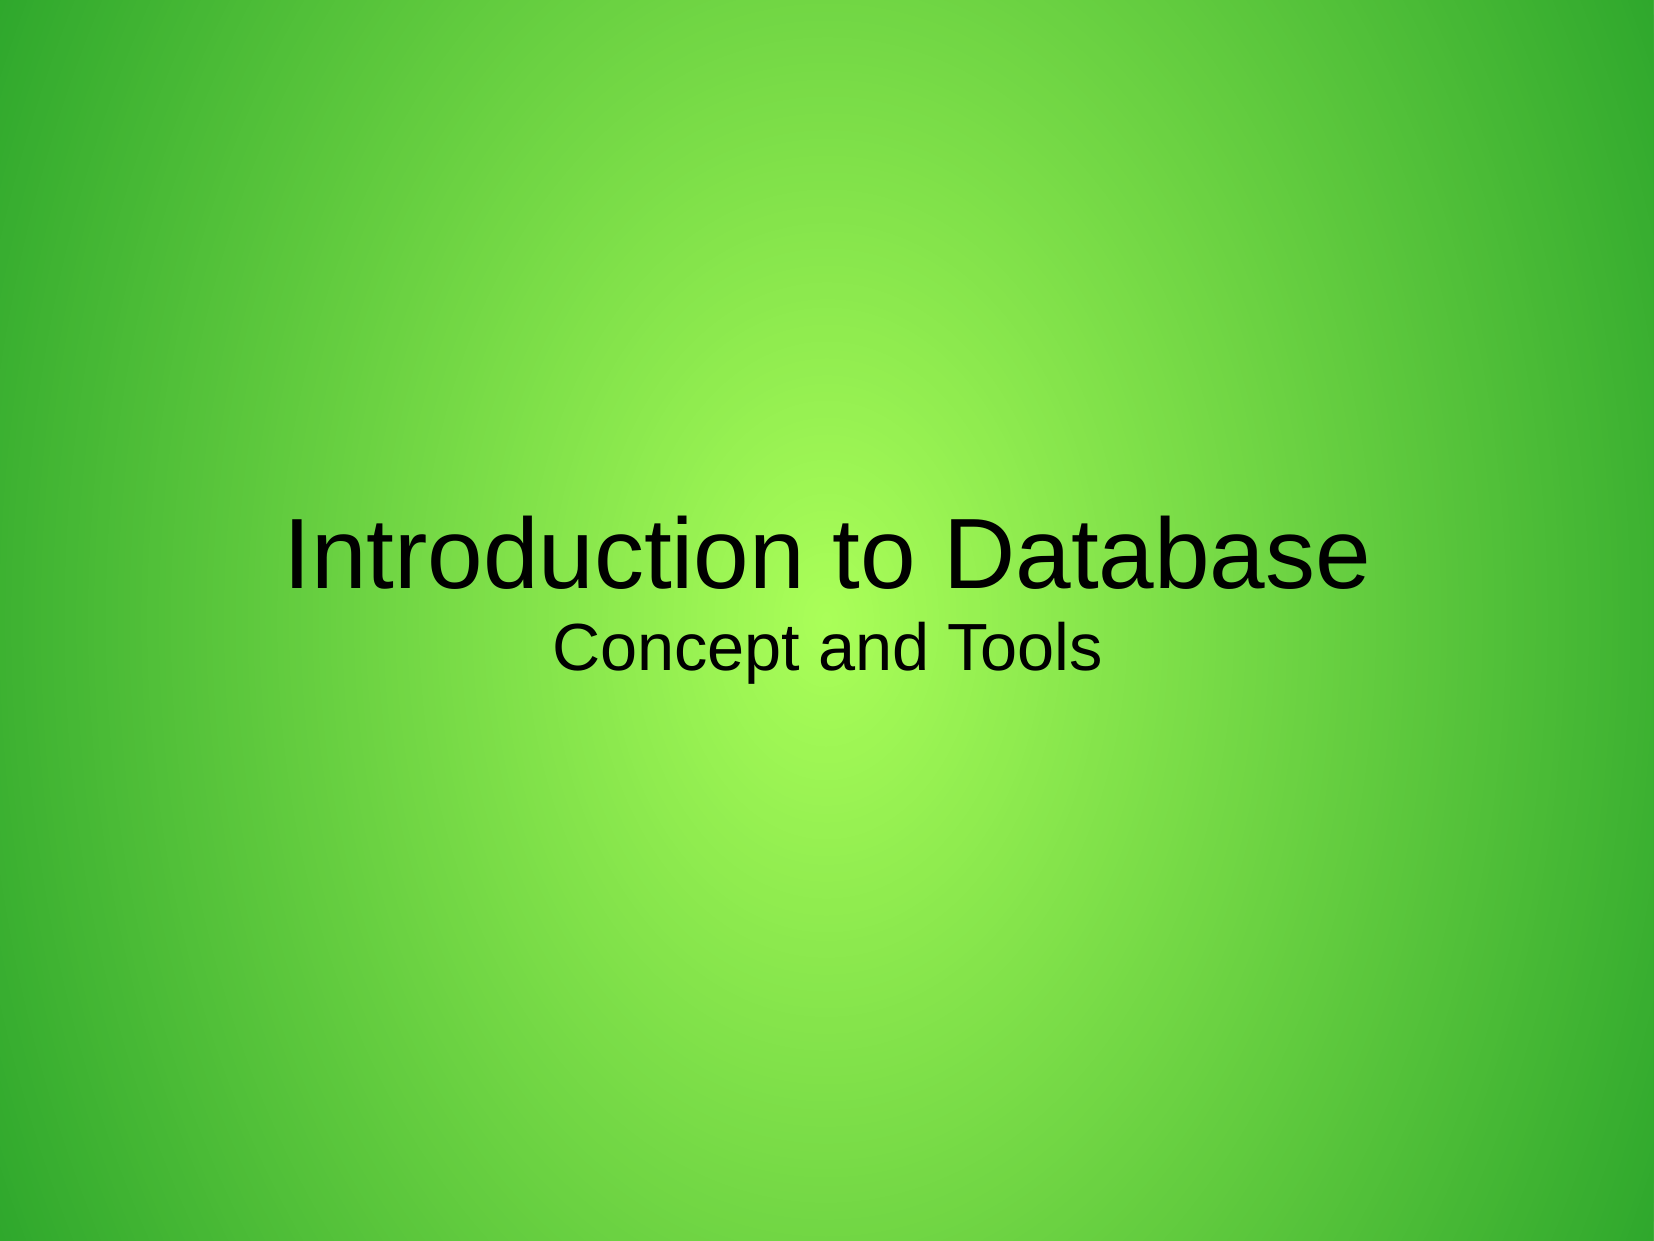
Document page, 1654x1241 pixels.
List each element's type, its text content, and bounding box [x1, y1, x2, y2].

subtitle Introduction to Database Concept and Tools [60, 178, 1596, 1006]
